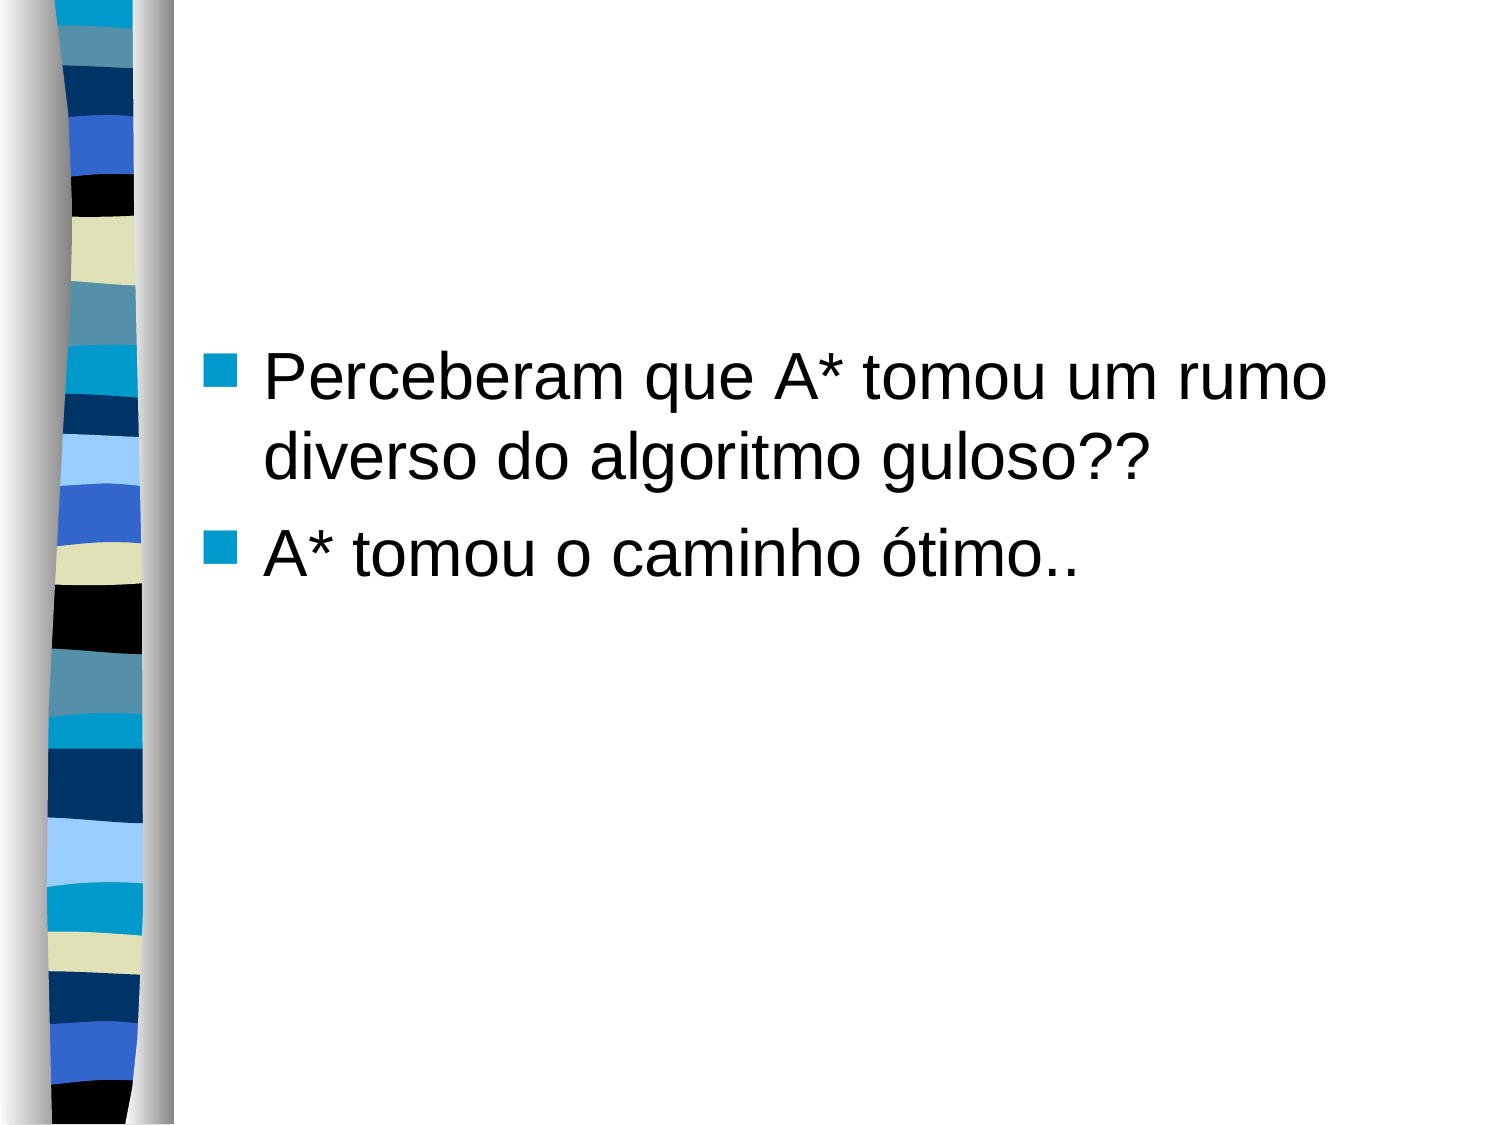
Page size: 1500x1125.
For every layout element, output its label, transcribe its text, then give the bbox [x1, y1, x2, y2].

list Perceberam que A* tomou um rumo diverso do algoritmo guloso?? A* tomou o caminho ótimo.. [192, 324, 1468, 1000]
